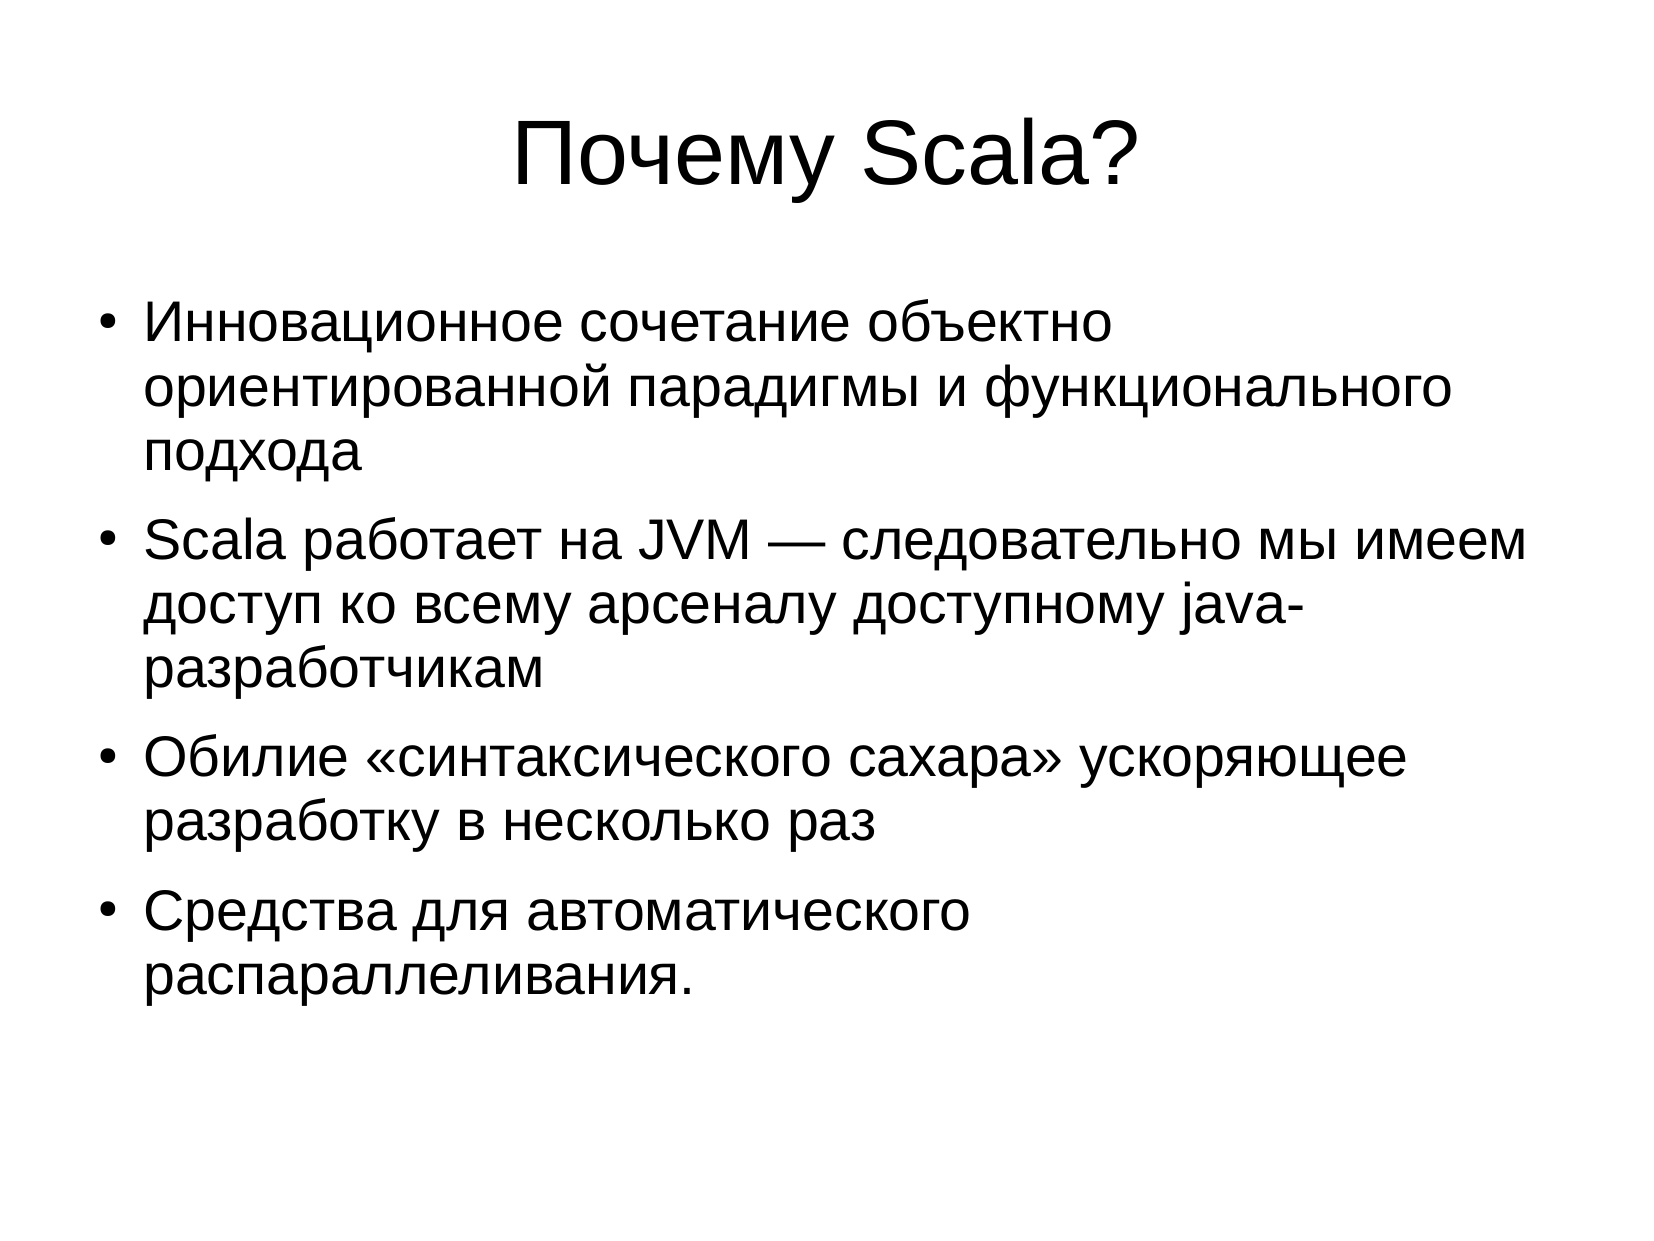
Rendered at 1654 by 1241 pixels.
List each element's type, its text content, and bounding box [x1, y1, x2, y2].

list Инновационное сочетание объектно ориентированной парадигмы и функционального подхода Scala работает на JVM — следовательно мы имеем доступ ко всему арсеналу доступному java-разработчикам Обилие «синтаксического сахара» ускоряющее разработку в несколько раз Средства для автоматического распараллеливания. [82, 290, 1538, 1010]
title Почему Scala? [82, 49, 1571, 257]
